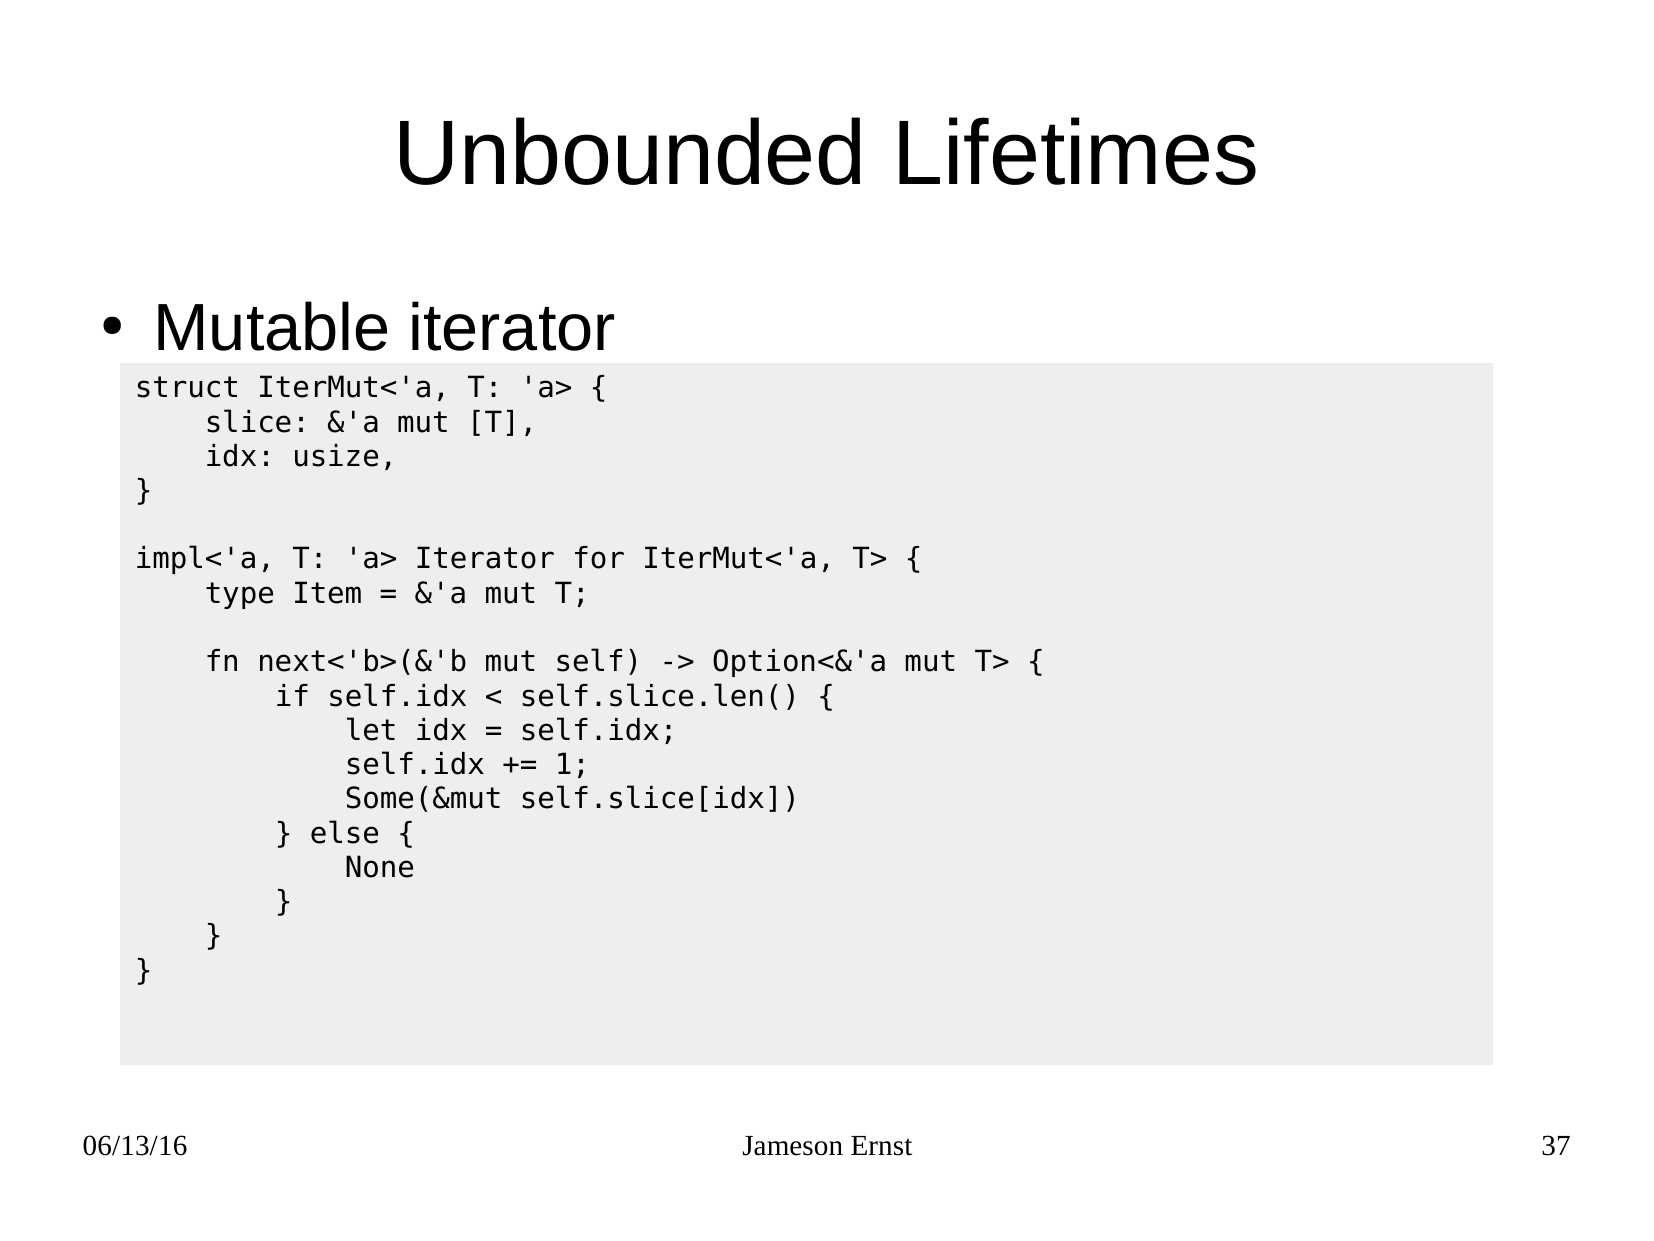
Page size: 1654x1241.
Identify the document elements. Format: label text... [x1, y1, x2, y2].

title Unbounded Lifetimes [82, 49, 1571, 257]
text_box struct IterMut<'a, T: 'a> { slice: &'a mut [T], idx: usize, } impl<'a, T: 'a> Iterator for IterMut<'a, T> { type Item = &'a mut T; fn next<'b>(&'b mut self) -> Option<&'a mut T> { if self.idx < self.slice.len() { let idx = self.idx; self.idx += 1; Some(&mut self.slice[idx]) } else { None } } } [120, 363, 1494, 1066]
list Mutable iterator [82, 290, 1571, 1010]
